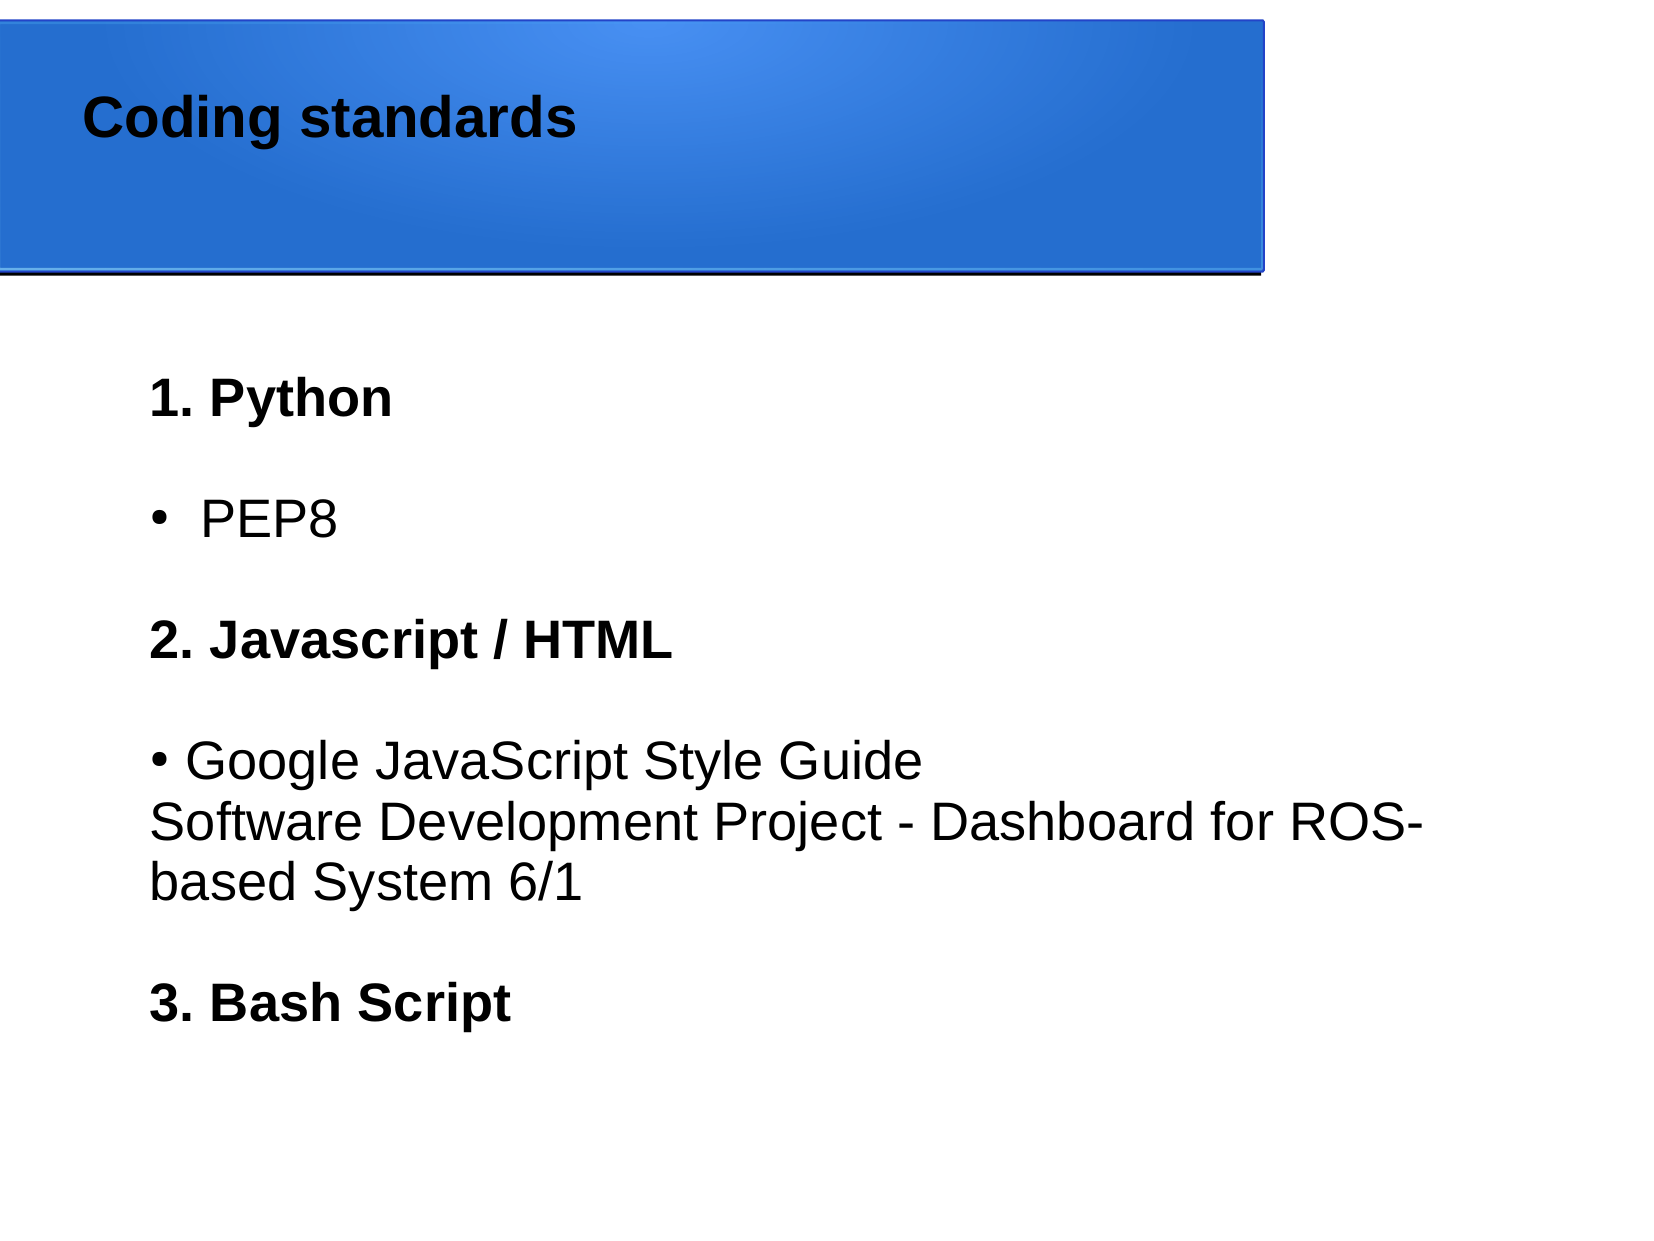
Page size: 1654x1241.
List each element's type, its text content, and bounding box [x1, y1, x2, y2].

text_box 1. Python PEP8 2. Javascript / HTML Google JavaScript Style Guide Software Development Project - Dashboard for ROS-based System 6/1 3. Bash Script [135, 360, 1442, 1141]
title Coding standards [82, 47, 1235, 252]
subtitle [30, 360, 1519, 1237]
